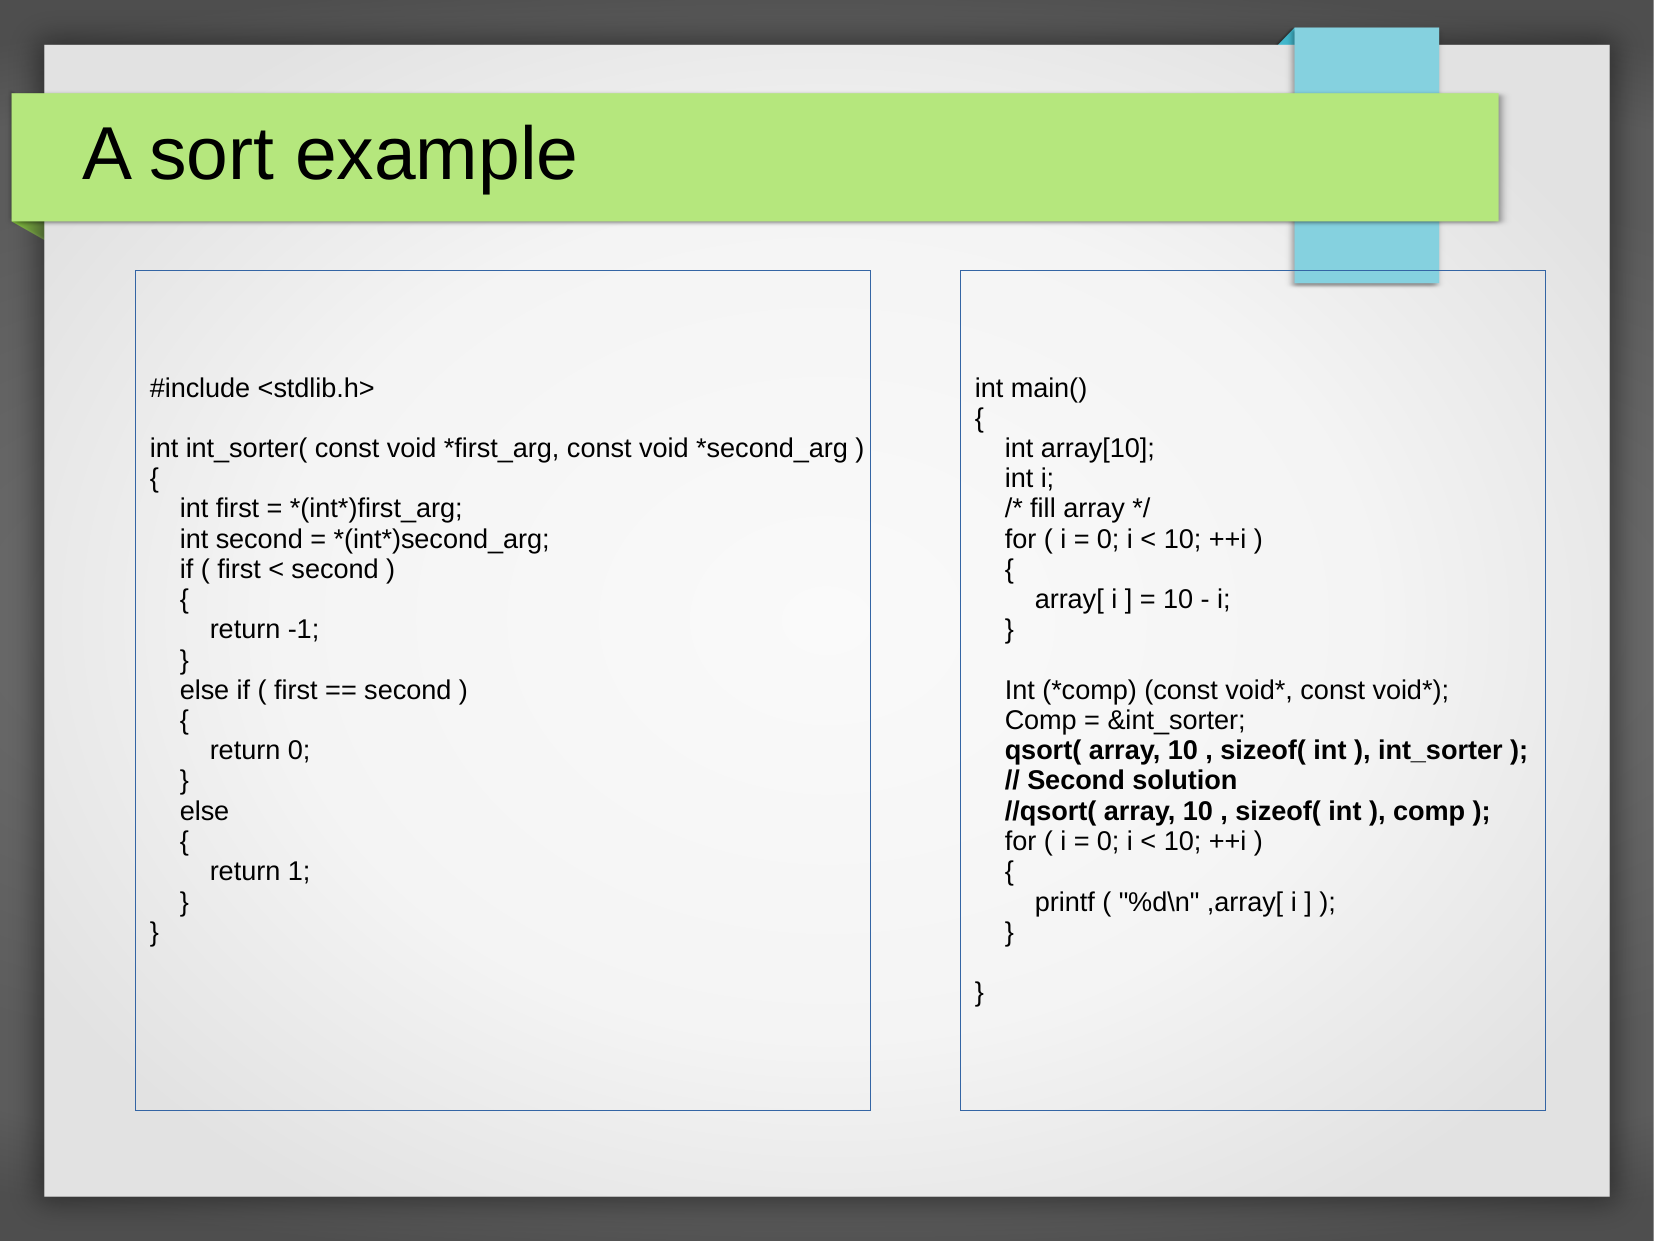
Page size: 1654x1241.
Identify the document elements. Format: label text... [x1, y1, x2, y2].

text_box #include <stdlib.h> int int_sorter( const void *first_arg, const void *second_arg ) { int first = *(int*)first_arg; int second = *(int*)second_arg; if ( first < second ) { return -1; } else if ( first == second ) { return 0; } else { return 1; } } [135, 270, 871, 1111]
text_box int main() { int array[10]; int i; /* fill array */ for ( i = 0; i < 10; ++i ) { array[ i ] = 10 - i; } Int (*comp) (const void*, const void*); Comp = &int_sorter; qsort( array, 10 , sizeof( int ), int_sorter ); // Second solution //qsort( array, 10 , sizeof( int ), comp ); for ( i = 0; i < 10; ++i ) { printf ( "%d\n" ,array[ i ] ); } } [960, 270, 1546, 1111]
picture [0, 0, 1654, 1241]
title A sort example [82, 94, 1264, 213]
